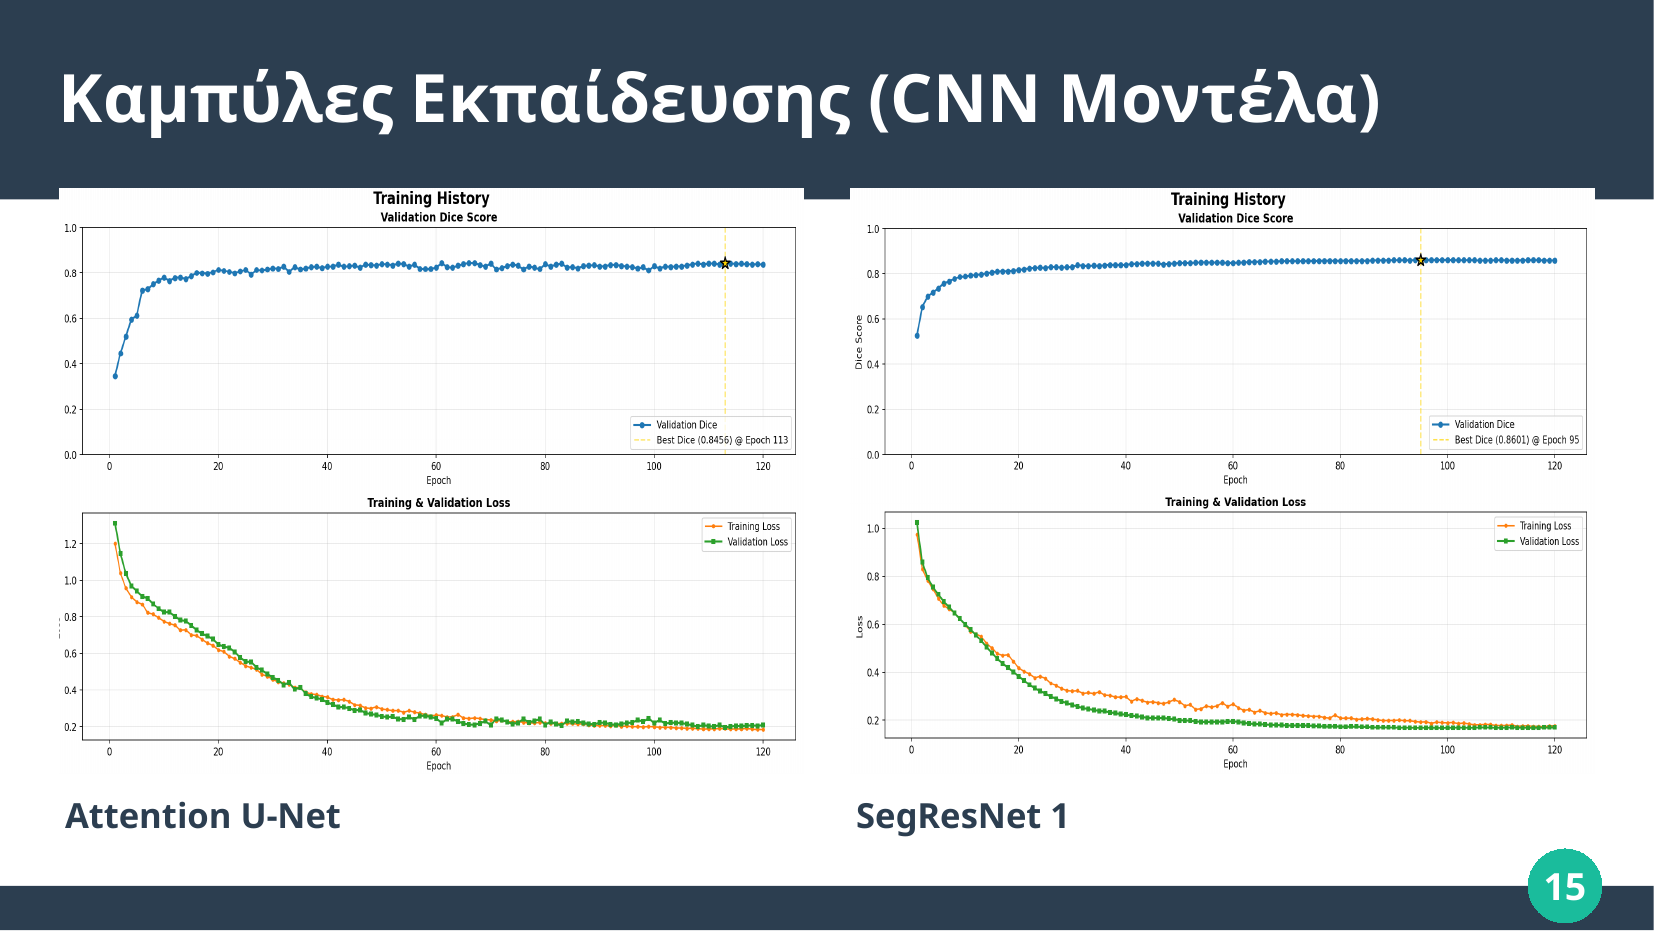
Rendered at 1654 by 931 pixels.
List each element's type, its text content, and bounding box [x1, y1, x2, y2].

picture [850, 188, 1595, 774]
list SegResNet 1 [856, 791, 1589, 839]
picture [59, 188, 804, 774]
list Attention U-Net [64, 791, 798, 839]
title Καμπύλες Εκπαίδευσης (CNN Μοντέλα) [59, 37, 1595, 156]
